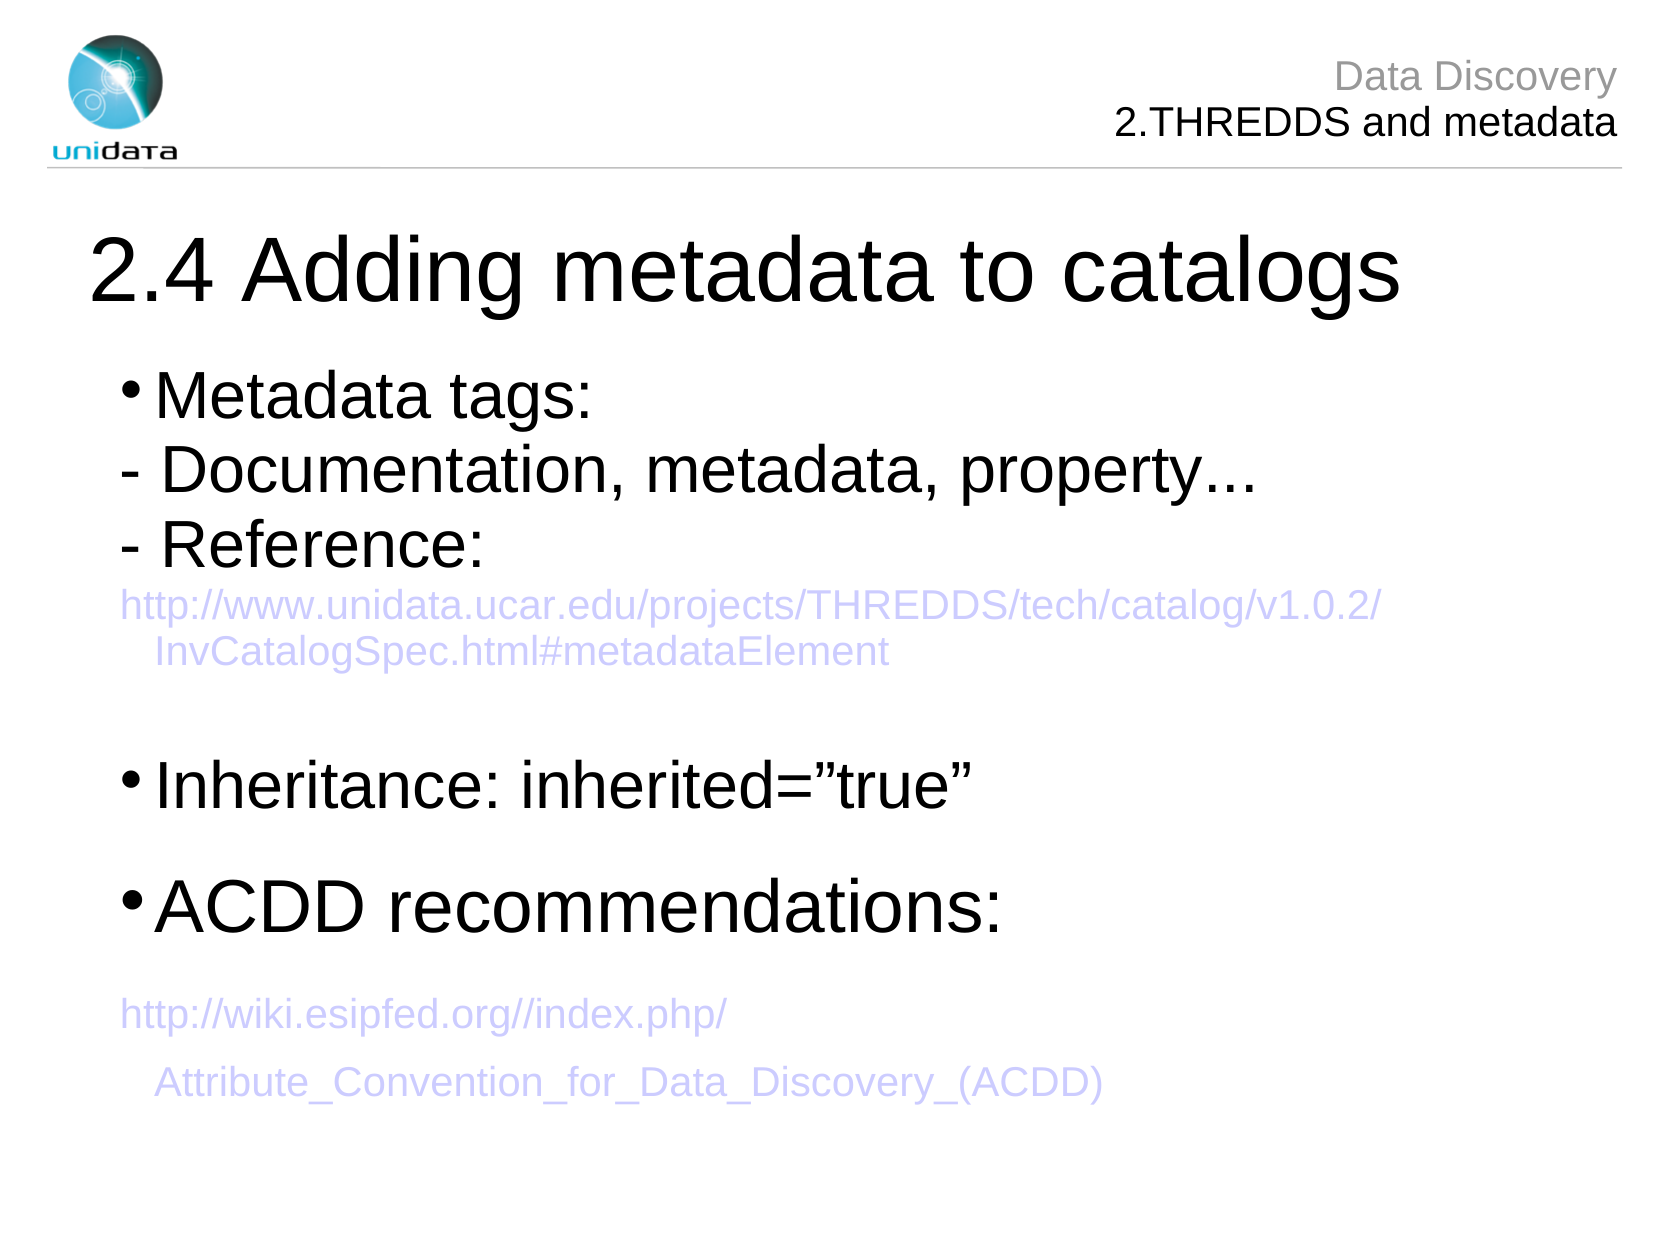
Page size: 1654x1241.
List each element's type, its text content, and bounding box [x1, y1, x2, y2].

text_box Metadata tags: - Documentation, metadata, property... - Reference: http://www.unidata.ucar.edu/projects/THREDDS/tech/catalog/v1.0.2/InvCatalogSpec.html#metadataElement Inheritance: inherited=”true” ACDD recommendations: http://wiki.esipfed.org//index.php/Attribute_Convention_for_Data_Discovery_(ACDD) [104, 346, 1546, 1216]
picture [41, 23, 188, 174]
text_box Data Discovery 2.THREDDS and metadata [980, 41, 1618, 158]
title 2.4 Adding metadata to catalogs [88, 169, 1577, 375]
